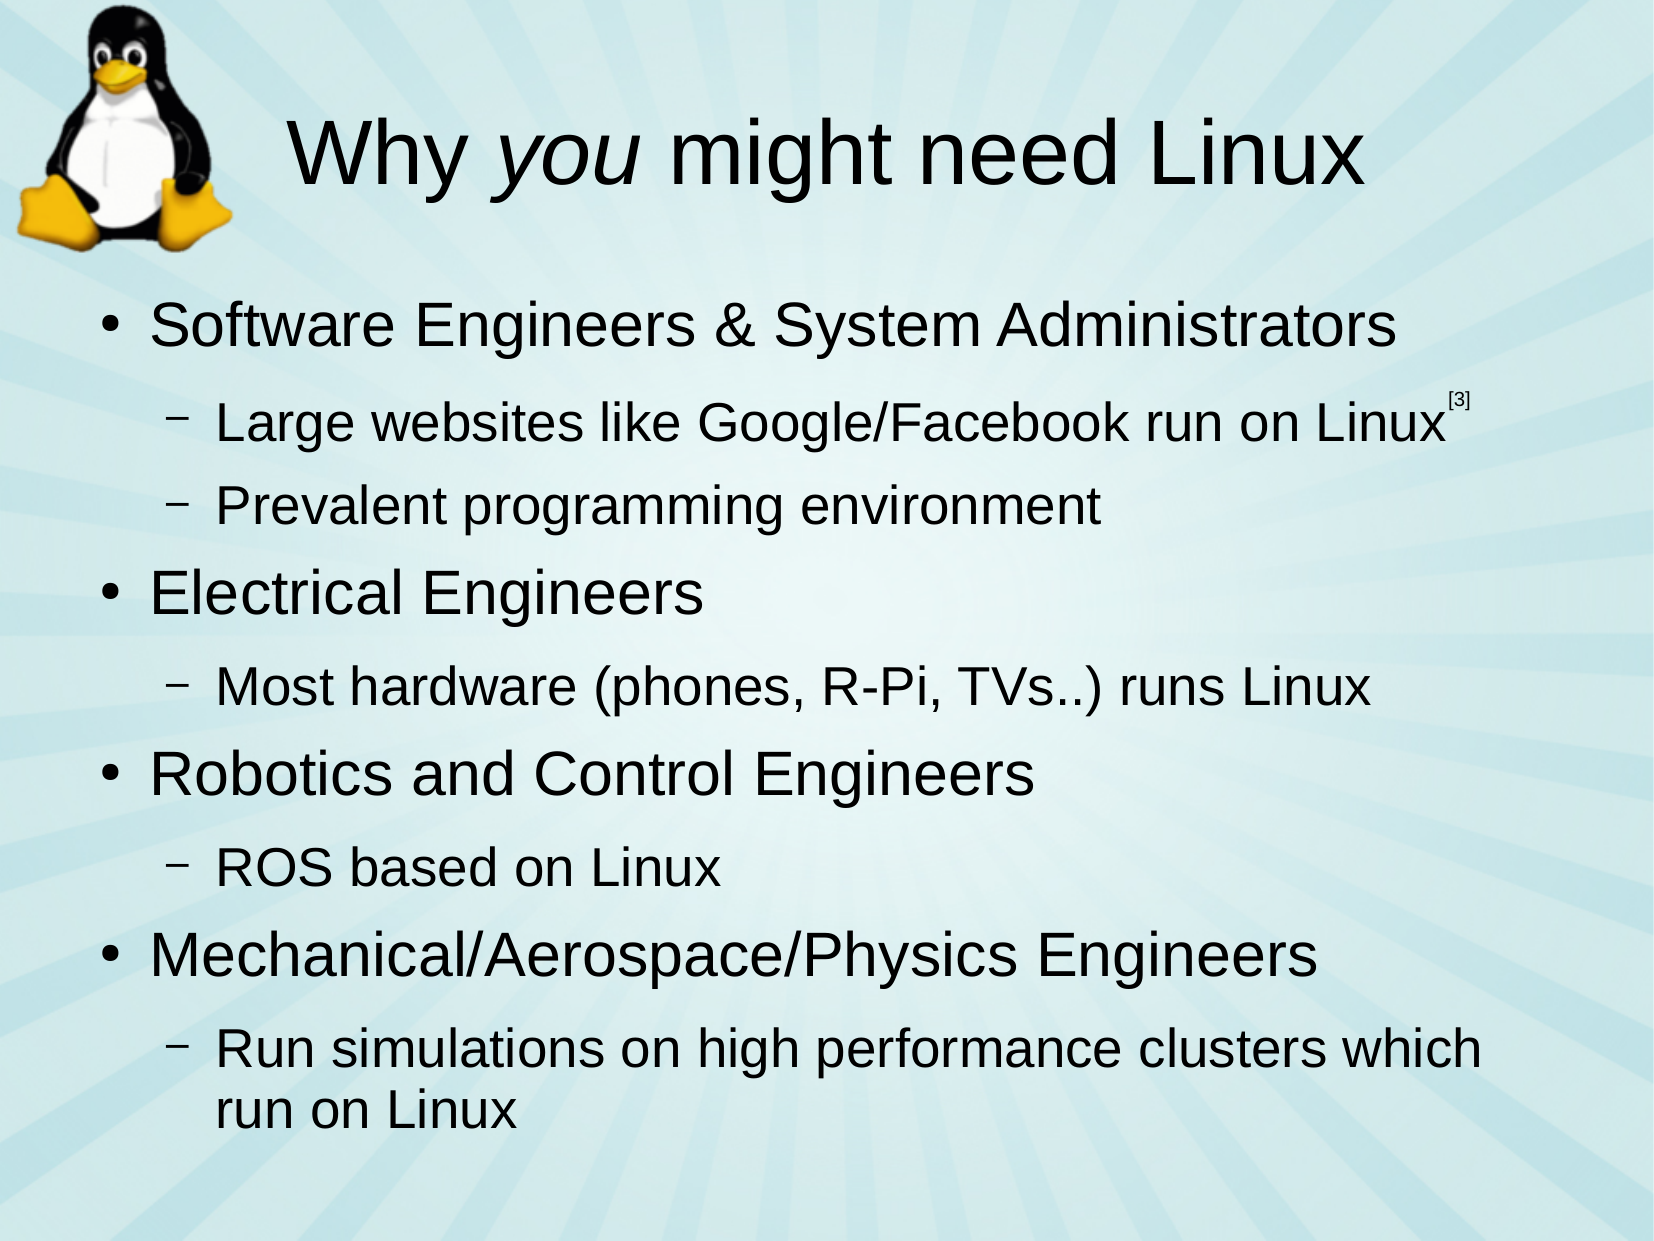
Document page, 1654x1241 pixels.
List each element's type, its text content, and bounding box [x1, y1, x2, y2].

picture [0, 0, 1654, 1241]
title Why you might need Linux [82, 49, 1571, 257]
list Software Engineers & System Administrators Large websites like Google/Facebook run on Linux[3] Prevalent programming environment Electrical Engineers Most hardware (phones, R-Pi, TVs..) runs Linux Robotics and Control Engineers ROS based on Linux Mechanical/Aerospace/Physics Engineers Run simulations on high performance clusters which run on Linux [82, 290, 1571, 1141]
